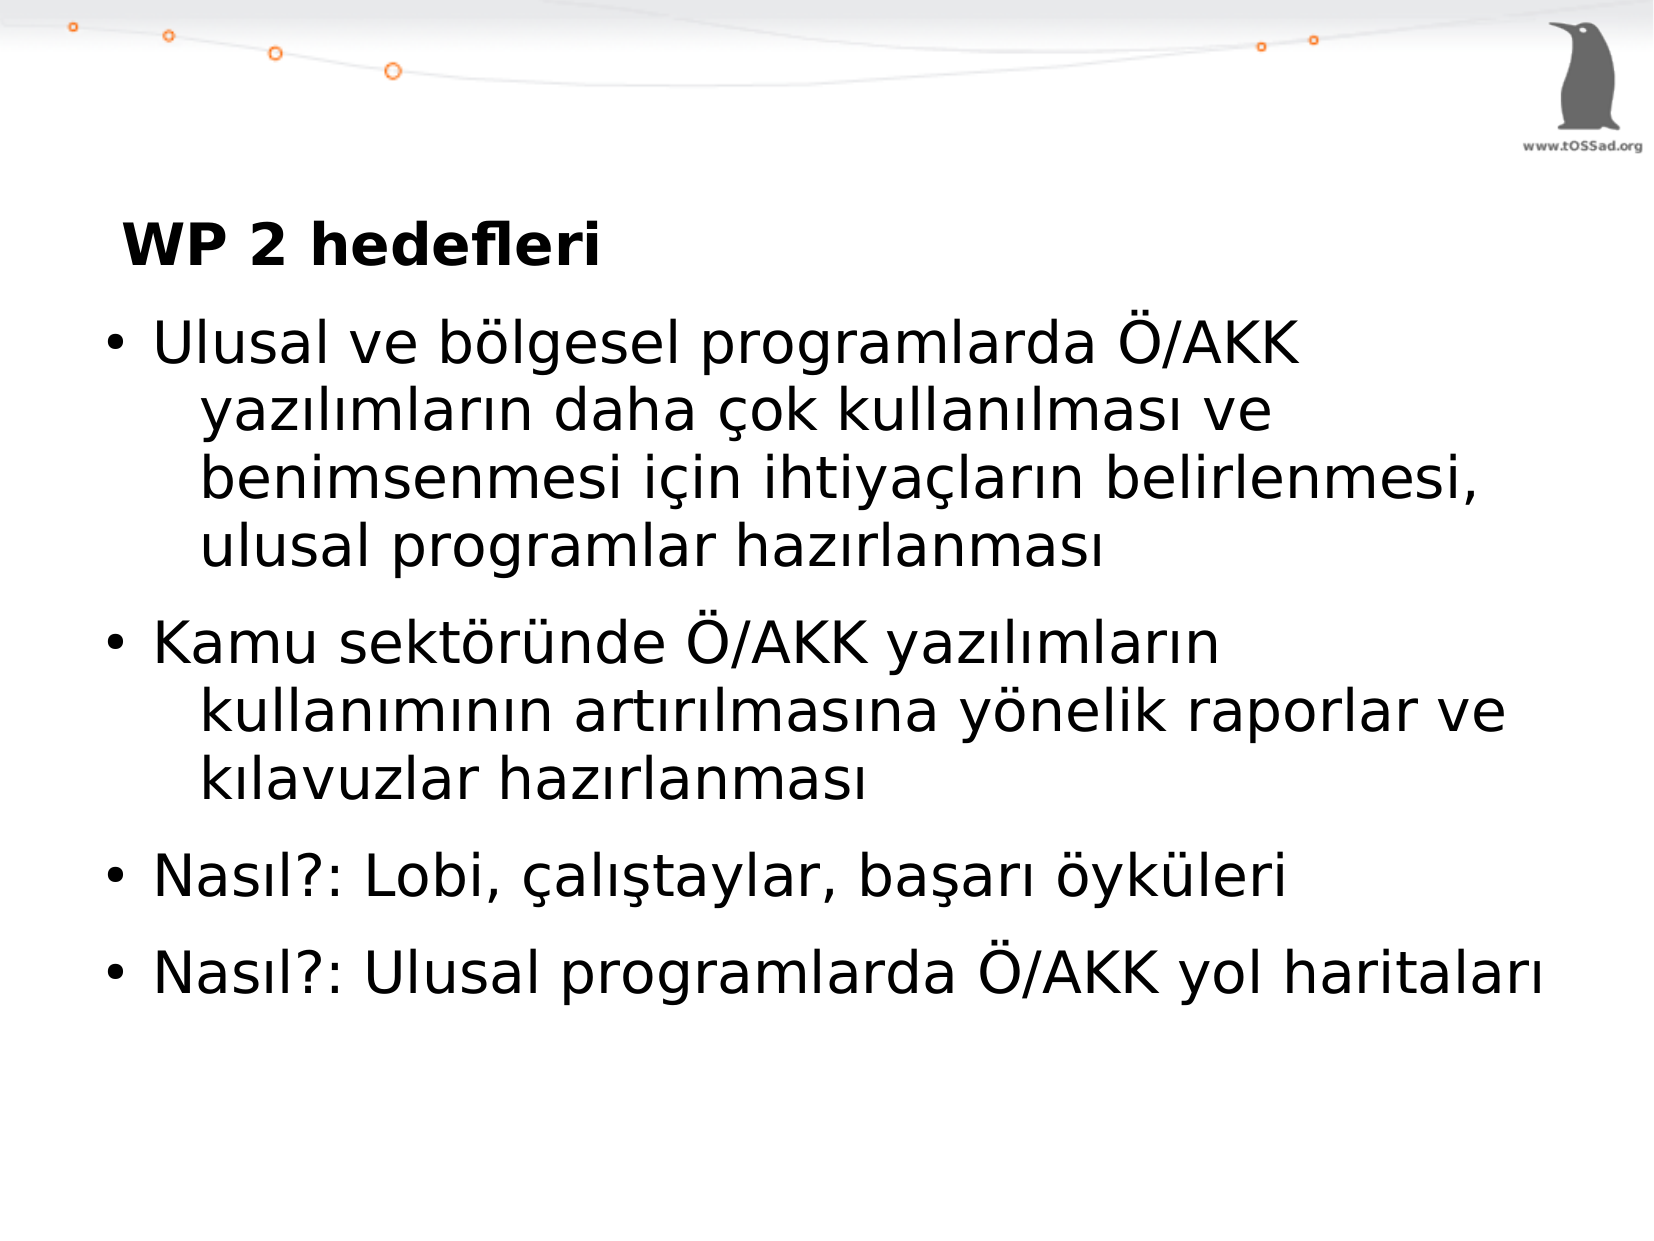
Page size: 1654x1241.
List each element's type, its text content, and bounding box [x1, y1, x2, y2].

picture [0, 0, 1654, 157]
text_box Ulusal ve bölgesel programlarda Ö/AKK yazılımların daha çok kullanılması ve benimsenmesi için ihtiyaçların belirlenmesi, ulusal programlar hazırlanması Kamu sektöründe Ö/AKK yazılımların kullanımının artırılmasına yönelik raporlar ve kılavuzlar hazırlanması Nasıl?: Lobi, çalıştaylar, başarı öyküleri Nasıl?: Ulusal programlarda Ö/AKK yol haritaları [105, 309, 1553, 1008]
title WP 2 hedefleri [121, 141, 1534, 309]
